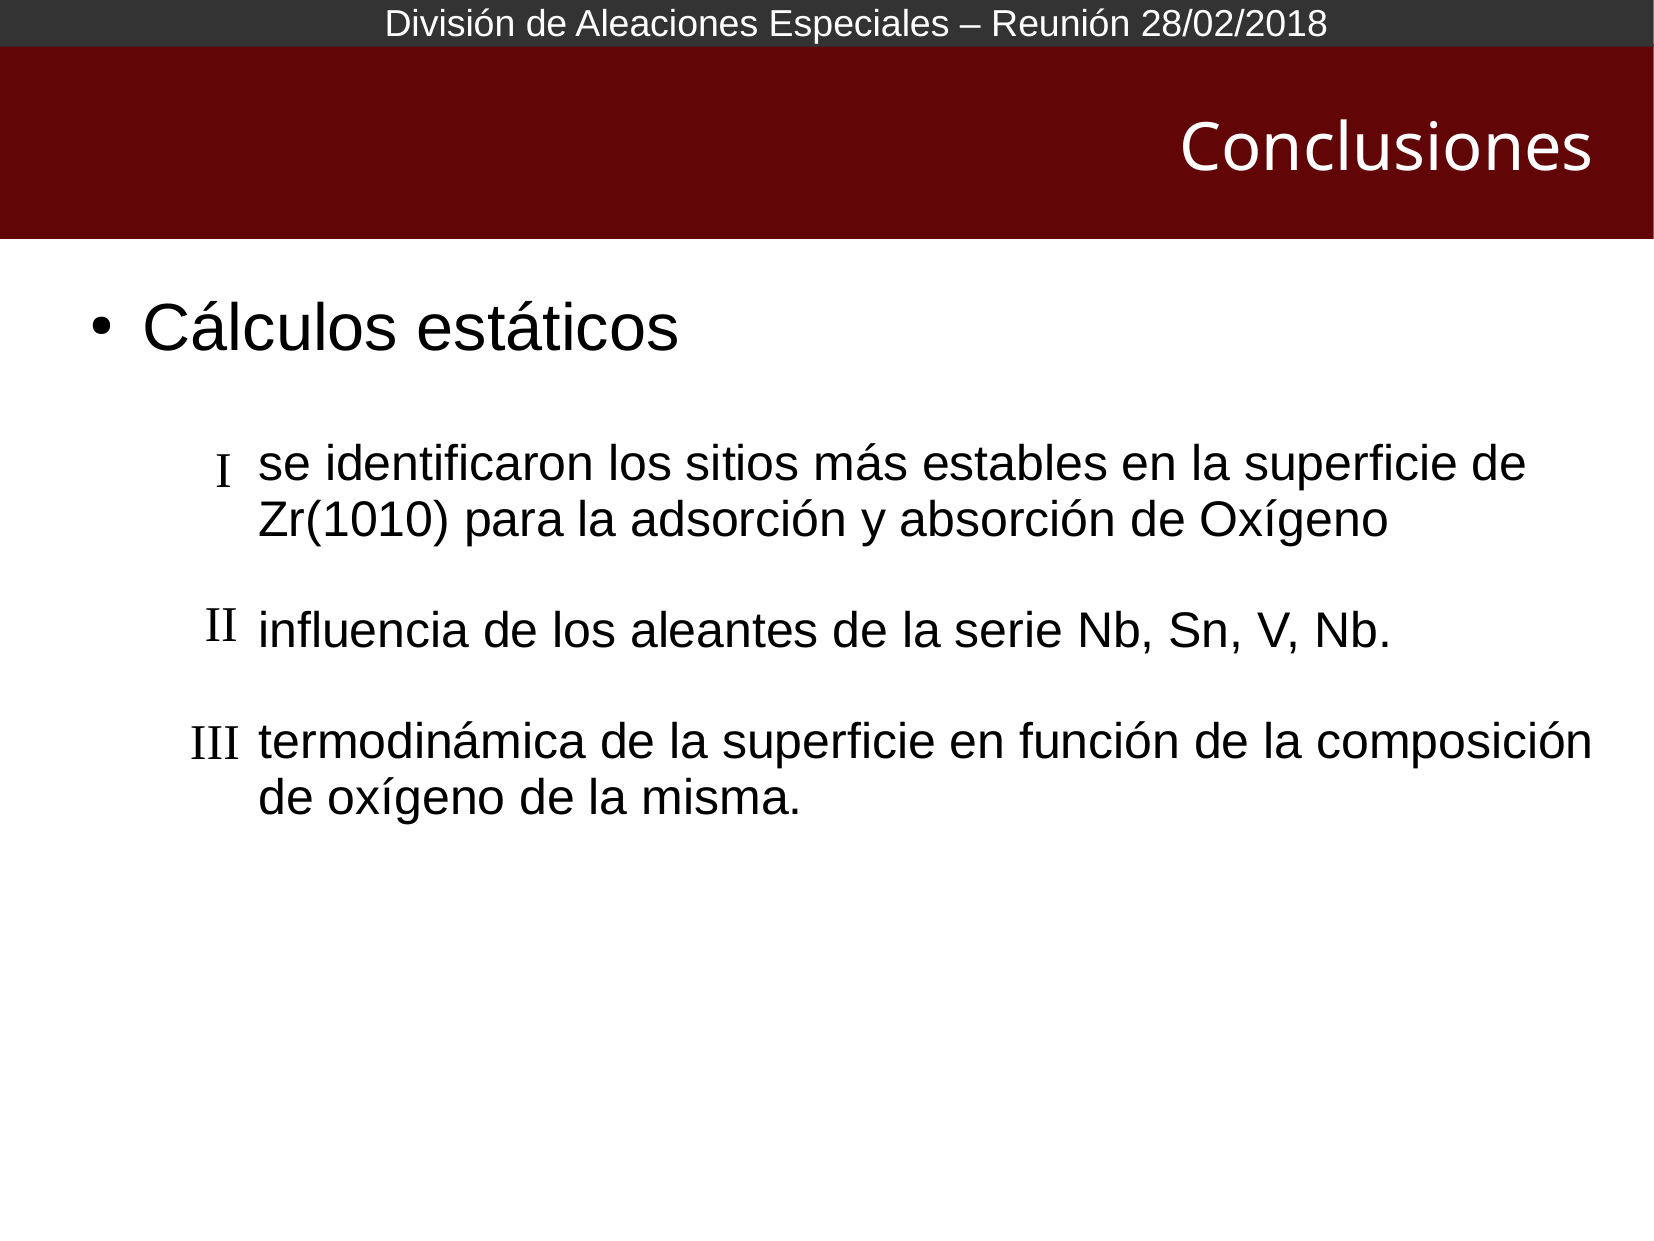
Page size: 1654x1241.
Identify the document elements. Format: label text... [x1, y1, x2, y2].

text_box I [200, 435, 247, 506]
text_box se identificaron los sitios más estables en la superficie de Zr(1010) para la adsorción y absorción de Oxígeno influencia de los aleantes de la serie Nb, Sn, V, Nb. termodinámica de la superficie en función de la composición de oxígeno de la misma. [243, 427, 1650, 889]
list Cálculos estáticos [71, 290, 1561, 391]
text_box II [189, 589, 253, 660]
title Conclusiones [41, 70, 1654, 218]
text_box III [175, 708, 256, 779]
